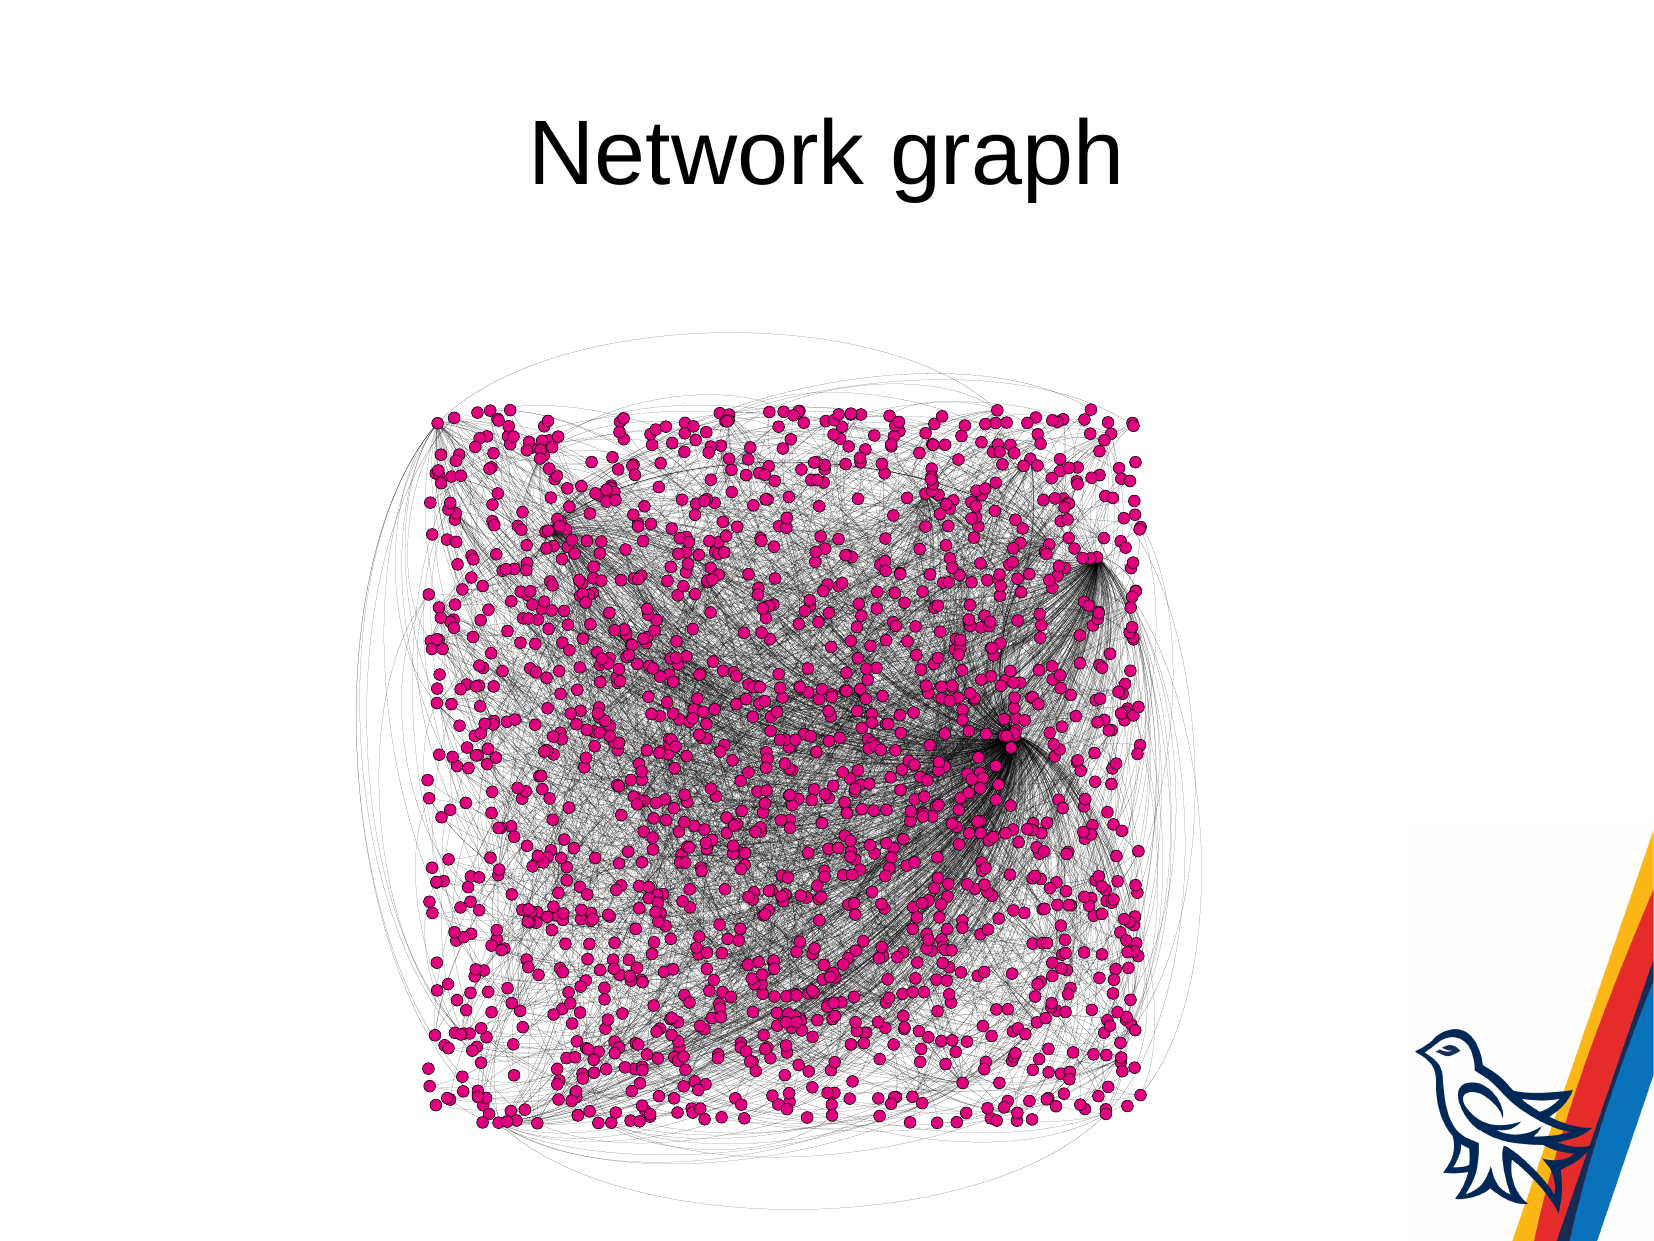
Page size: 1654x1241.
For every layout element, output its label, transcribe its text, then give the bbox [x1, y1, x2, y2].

title Network graph [82, 49, 1571, 257]
picture [309, 292, 1240, 1241]
picture [1407, 820, 1654, 1241]
